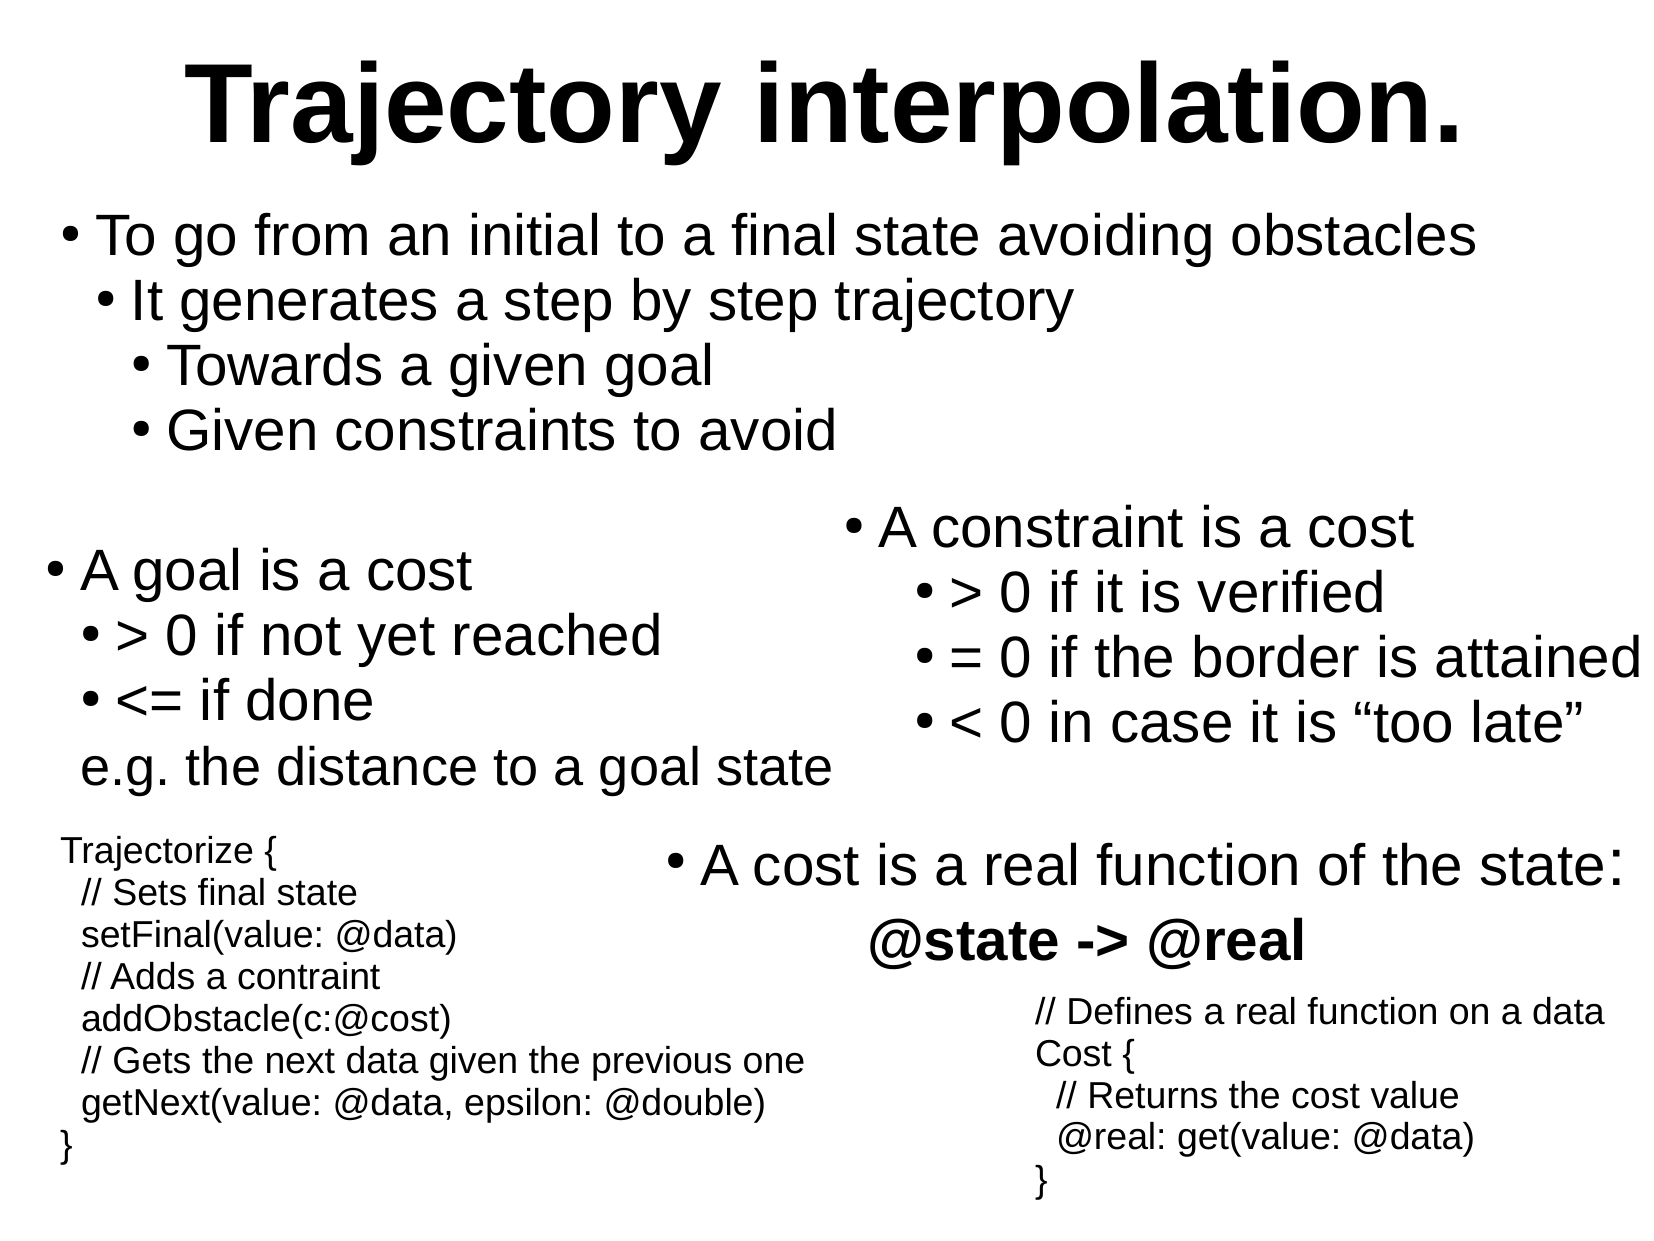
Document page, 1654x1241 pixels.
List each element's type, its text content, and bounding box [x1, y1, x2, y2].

text_box Trajectorize { // Sets final state setFinal(value: @data) // Adds a contraint addObstacle(c:@cost) // Gets the next data given the previous one getNext(value: @data, epsilon: @double) } [60, 798, 826, 1216]
title Trajectory interpolation. [135, 30, 1516, 178]
text_box A constraint is a cost > 0 if it is verified = 0 if the border is attained < 0 in case it is “too late” [843, 495, 1654, 756]
text_box // Defines a real function on a data Cost { // Returns the cost value @real: get(value: @data) } [1035, 975, 1621, 1231]
text_box A cost is a real function of the state: @state -> @real [630, 825, 1636, 975]
text_box To go from an initial to a final state avoiding obstacles It generates a step by step trajectory Towards a given goal Given constraints to avoid [60, 202, 1549, 537]
text_box A goal is a cost > 0 if not yet reached <= if done e.g. the distance to a goal state [45, 537, 886, 798]
